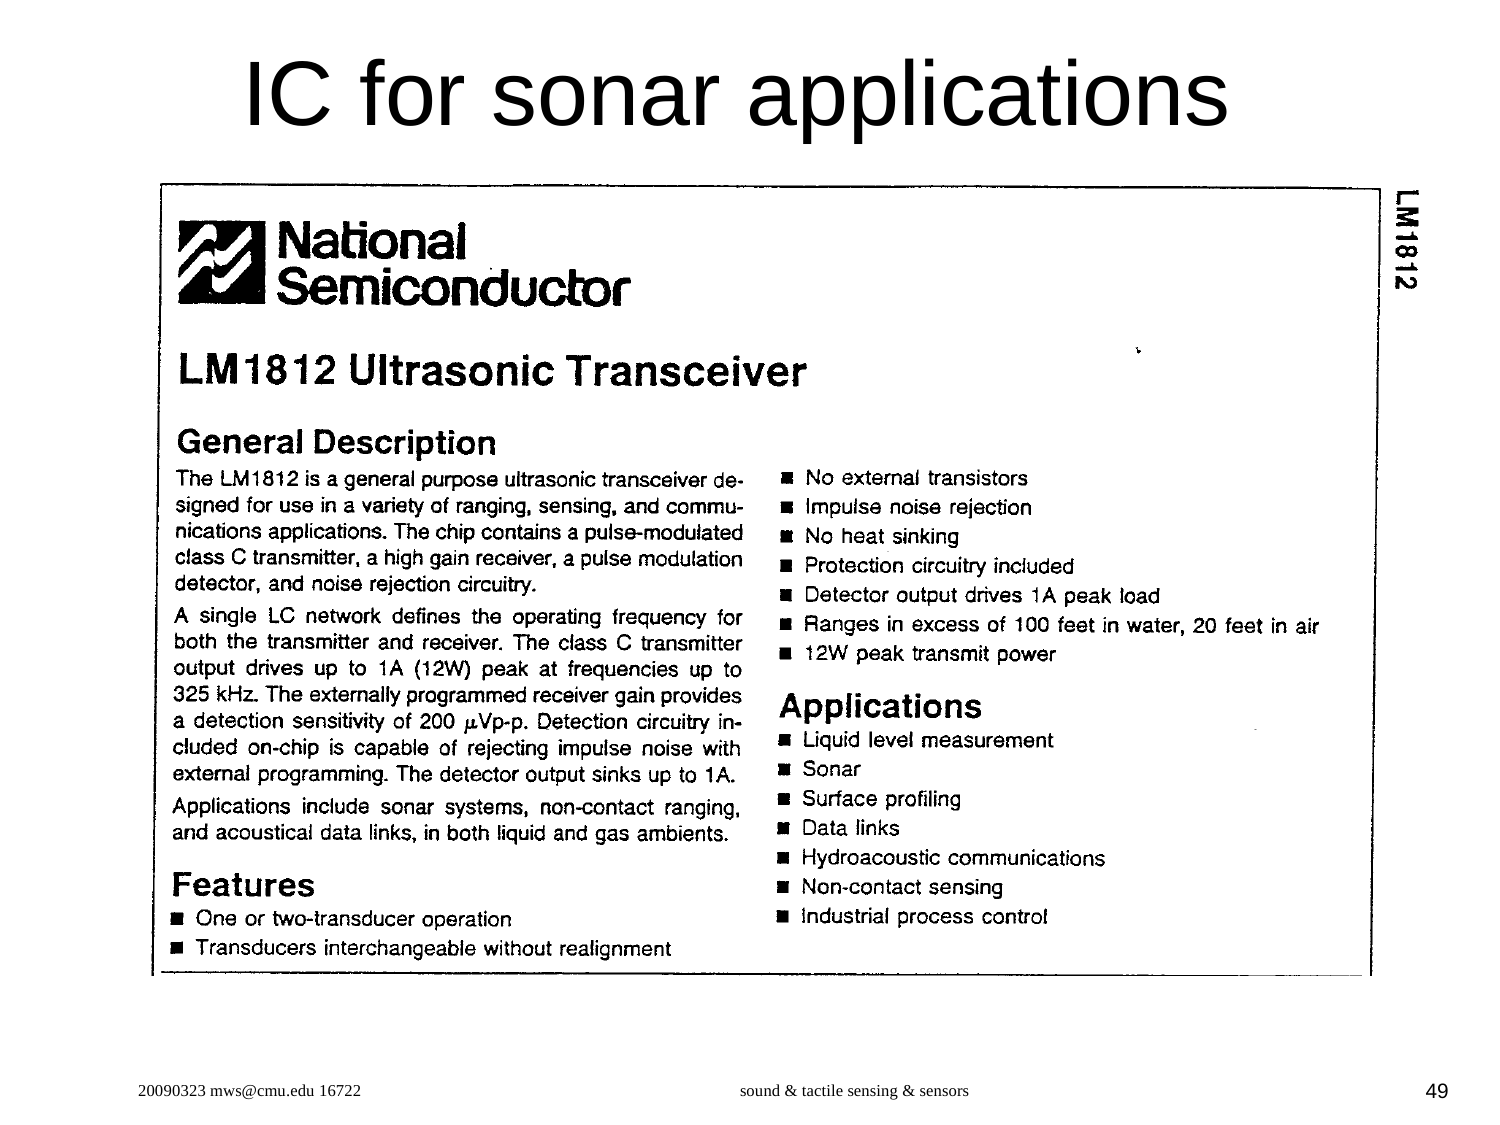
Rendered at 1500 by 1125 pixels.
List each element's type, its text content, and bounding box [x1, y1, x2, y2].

picture [150, 174, 1426, 976]
title IC for sonar applications [99, 34, 1375, 153]
